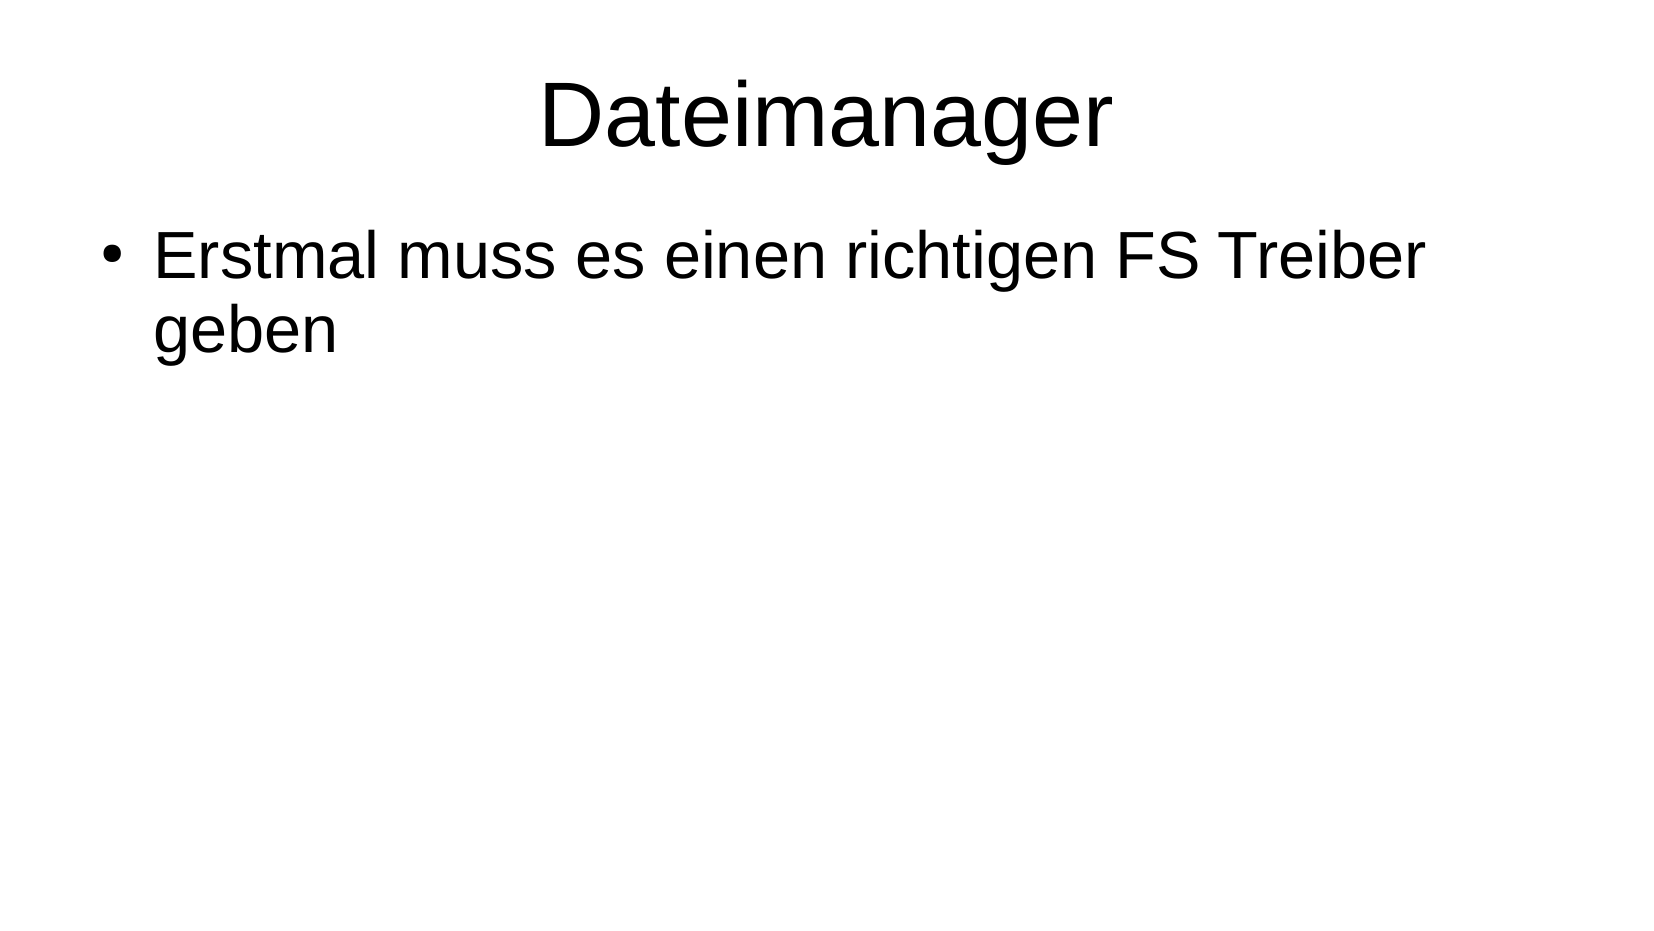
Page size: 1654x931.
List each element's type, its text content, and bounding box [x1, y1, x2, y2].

title Dateimanager [82, 37, 1571, 193]
list Erstmal muss es einen richtigen FS Treiber geben [82, 217, 1571, 758]
